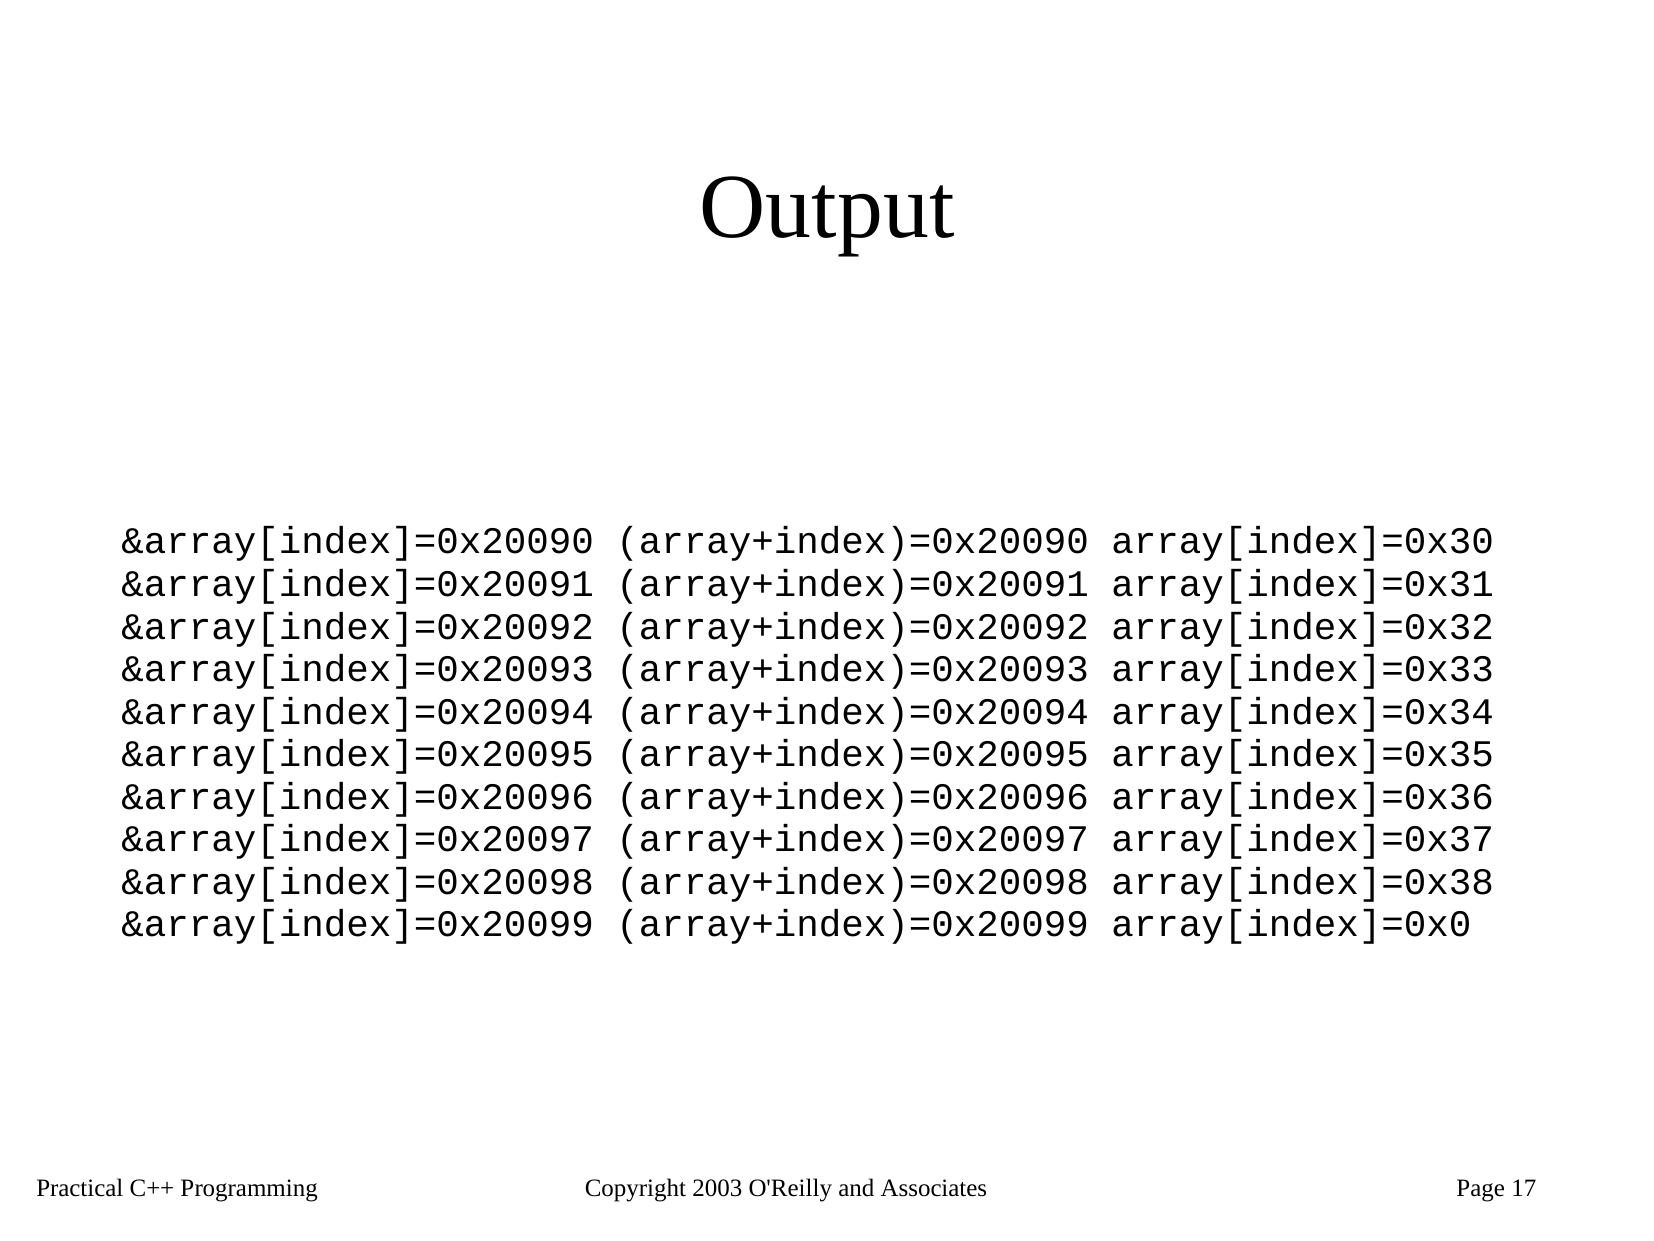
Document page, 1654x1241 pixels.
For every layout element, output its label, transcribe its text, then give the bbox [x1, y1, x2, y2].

title Output [121, 102, 1534, 311]
subtitle &array[index]=0x20090 (array+index)=0x20090 array[index]=0x30 &array[index]=0x20091 (array+index)=0x20091 array[index]=0x31 &array[index]=0x20092 (array+index)=0x20092 array[index]=0x32 &array[index]=0x20093 (array+index)=0x20093 array[index]=0x33 &array[index]=0x20094 (array+index)=0x20094 array[index]=0x34 &array[index]=0x20095 (array+index)=0x20095 array[index]=0x35 &array[index]=0x20096 (array+index)=0x20096 array[index]=0x36 &array[index]=0x20097 (array+index)=0x20097 array[index]=0x37 &array[index]=0x20098 (array+index)=0x20098 array[index]=0x38 &array[index]=0x20099 (array+index)=0x20099 array[index]=0x0 [121, 344, 1534, 1127]
